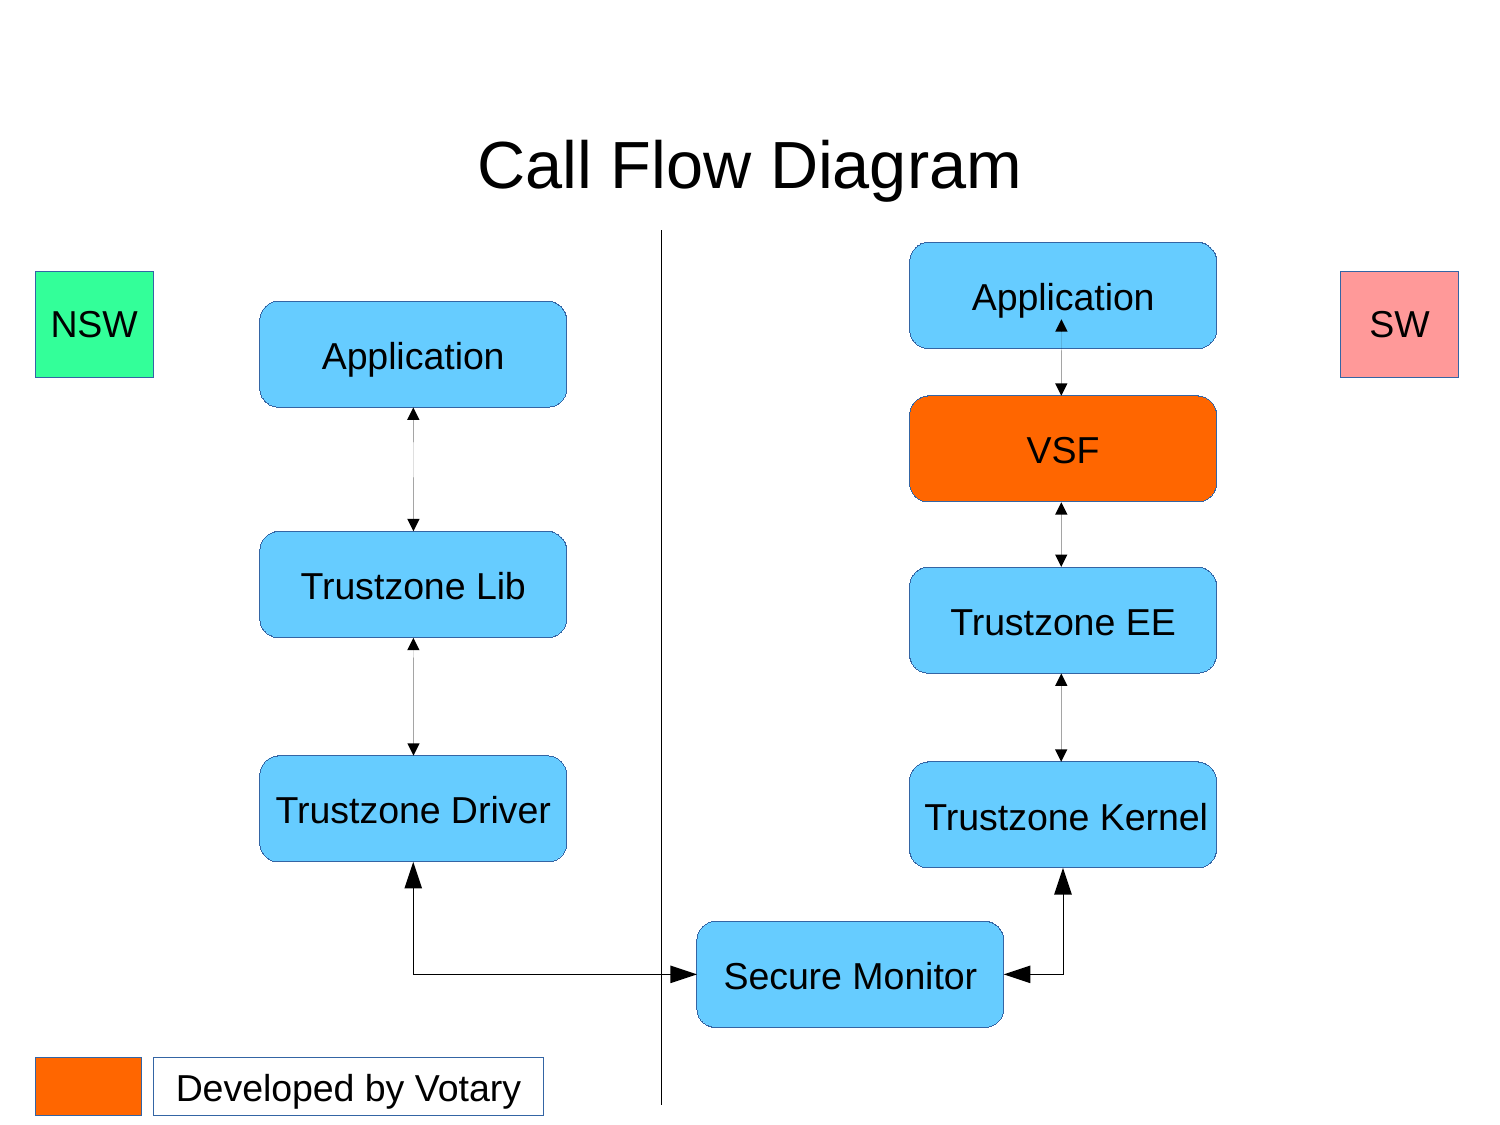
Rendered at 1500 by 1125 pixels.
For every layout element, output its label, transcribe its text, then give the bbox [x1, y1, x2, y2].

text_box Secure Monitor [696, 921, 1004, 1028]
text_box [35, 1057, 142, 1116]
text_box Trustzone Driver [259, 755, 567, 862]
text_box Developed by Votary [153, 1057, 544, 1116]
text_box Trustzone EE [909, 567, 1217, 674]
text_box Trustzone Kernel [909, 761, 1217, 868]
text_box Call Flow Diagram [74, 68, 1425, 257]
text_box VSF [909, 395, 1217, 502]
text_box Application [909, 257, 1217, 349]
text_box Trustzone Lib [259, 531, 567, 638]
text_box SW [1340, 271, 1459, 378]
text_box NSW [35, 271, 154, 378]
text_box Application [259, 301, 567, 408]
